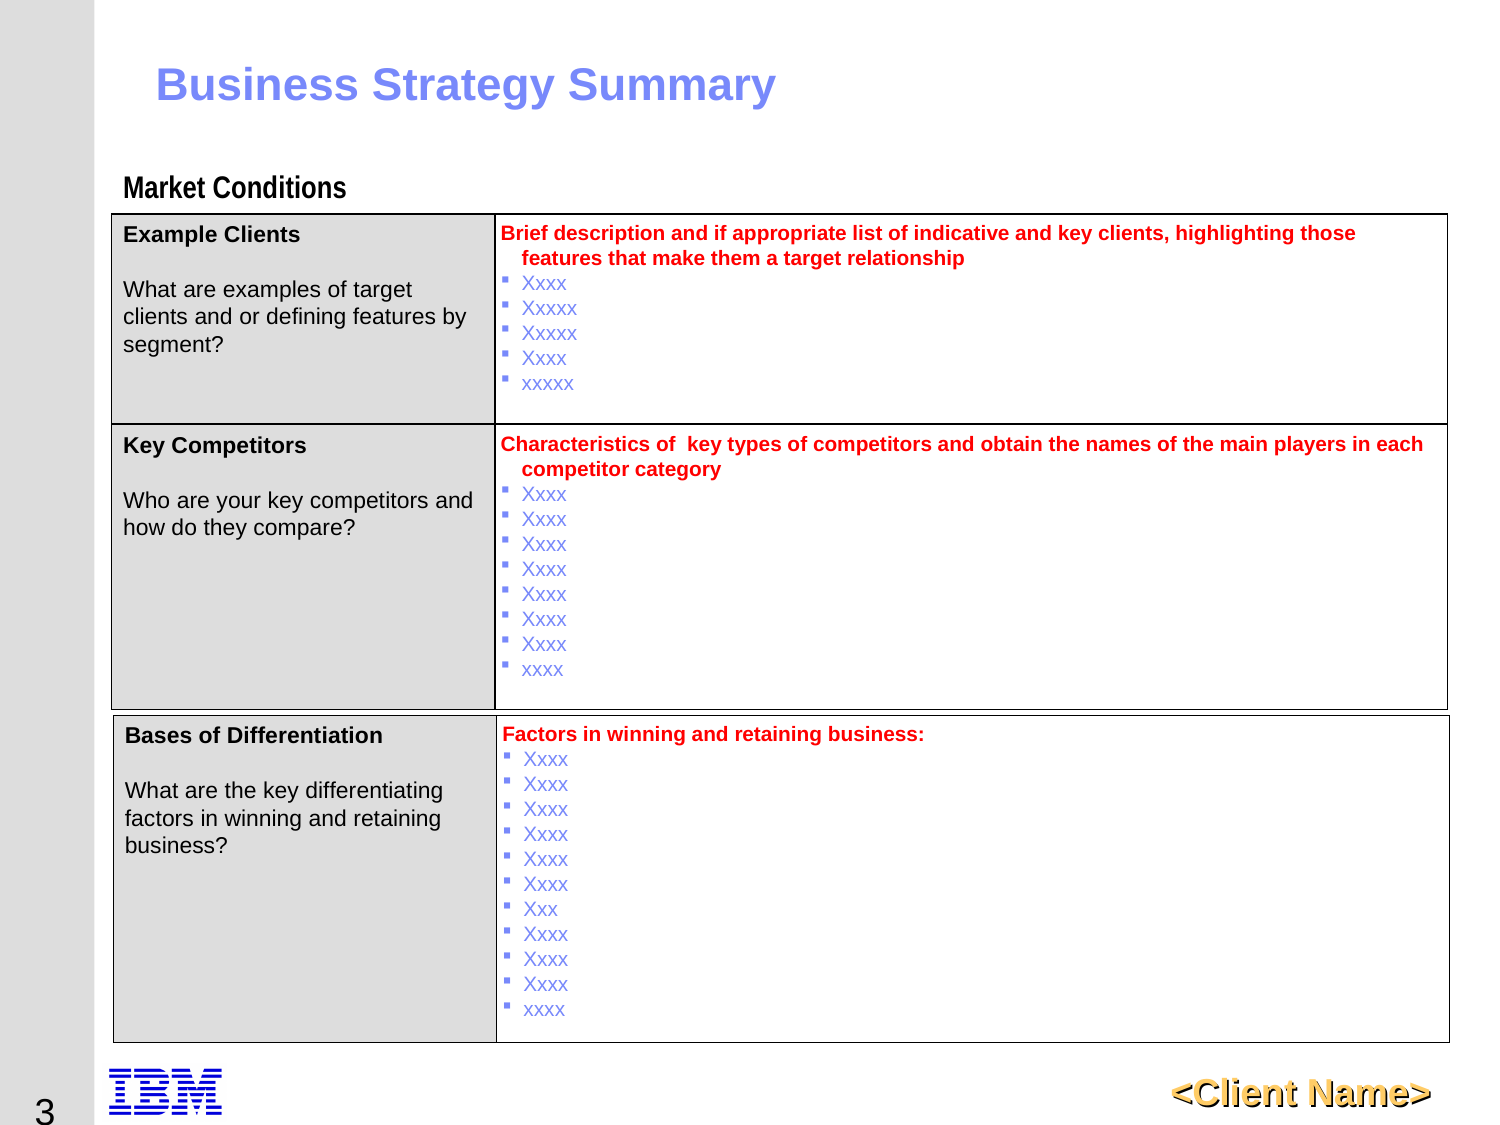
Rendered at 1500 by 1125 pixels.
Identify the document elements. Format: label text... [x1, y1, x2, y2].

text_box Factors in winning and retaining business: Xxxx Xxxx Xxxx Xxxx Xxxx Xxxx Xxx Xxxx Xxxx Xxxx xxxx [496, 715, 1450, 1043]
text_box Bases of Differentiation What are the key differentiating factors in winning and retaining business? [113, 715, 496, 1043]
text_box Example Clients What are examples of target clients and or defining features by segment? [111, 214, 495, 424]
title Business Strategy Summary [143, 22, 1357, 116]
text_box Brief description and if appropriate list of indicative and key clients, highlighting those features that make them a target relationship Xxxx Xxxxx Xxxxx Xxxx xxxxx [495, 214, 1448, 424]
text_box Market Conditions [111, 172, 385, 201]
text_box Key Competitors Who are your key competitors and how do they compare? [111, 424, 495, 710]
text_box Characteristics of key types of competitors and obtain the names of the main players in each competitor category Xxxx Xxxx Xxxx Xxxx Xxxx Xxxx Xxxx xxxx [495, 424, 1448, 710]
picture [102, 1063, 227, 1122]
